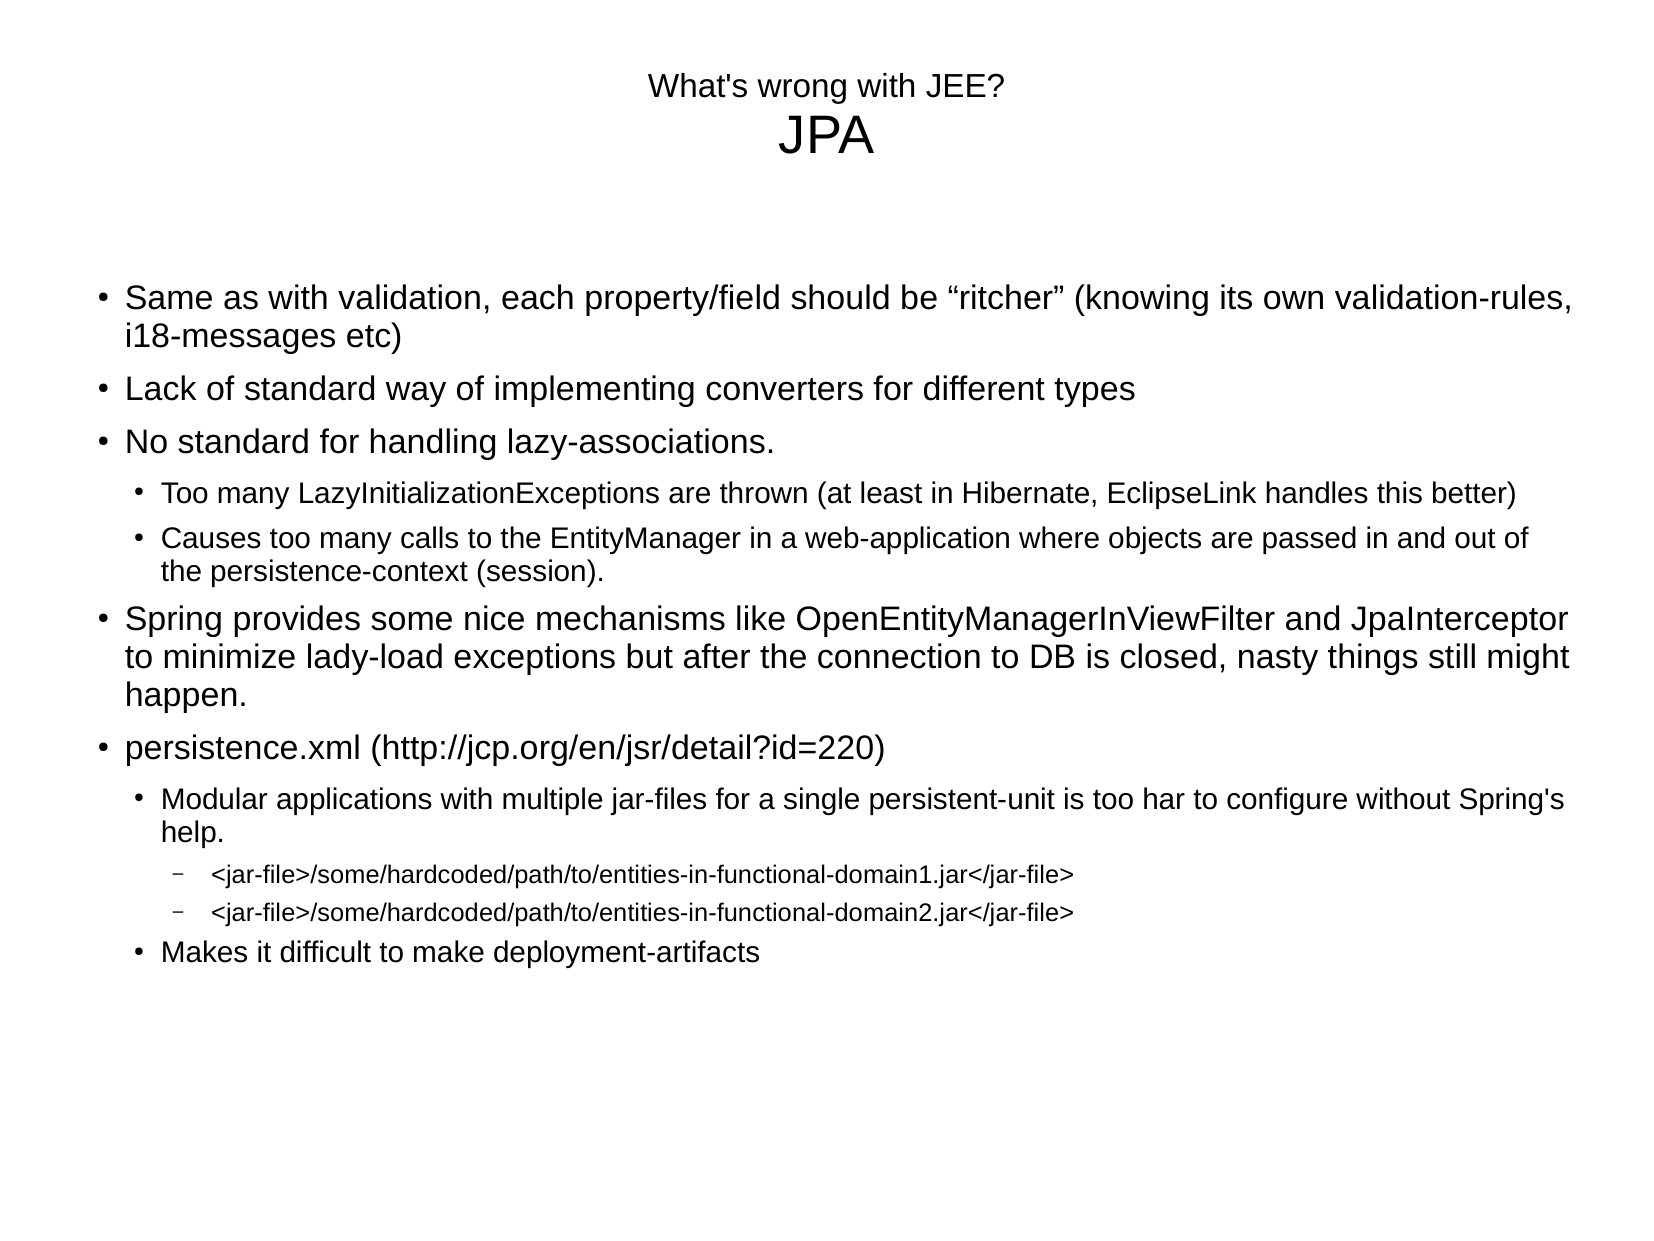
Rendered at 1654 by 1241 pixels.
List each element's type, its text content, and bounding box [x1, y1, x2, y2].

list Same as with validation, each property/field should be “ritcher” (knowing its own validation-rules, i18-messages etc) Lack of standard way of implementing converters for different types No standard for handling lazy-associations. Too many LazyInitializationExceptions are thrown (at least in Hibernate, EclipseLink handles this better) Causes too many calls to the EntityManager in a web-application where objects are passed in and out of the persistence-context (session). Spring provides some nice mechanisms like OpenEntityManagerInViewFilter and JpaInterceptor to minimize lady-load exceptions but after the connection to DB is closed, nasty things still might happen. persistence.xml (http://jcp.org/en/jsr/detail?id=220) Modular applications with multiple jar-files for a single persistent-unit is too har to configure without Spring's help. <jar-file>/some/hardcoded/path/to/entities-in-functional-domain1.jar</jar-file> <jar-file>/some/hardcoded/path/to/entities-in-functional-domain2.jar</jar-file> Makes it difficult to make deployment-artifacts [88, 279, 1577, 975]
title What's wrong with JEE? JPA [82, 47, 1571, 186]
